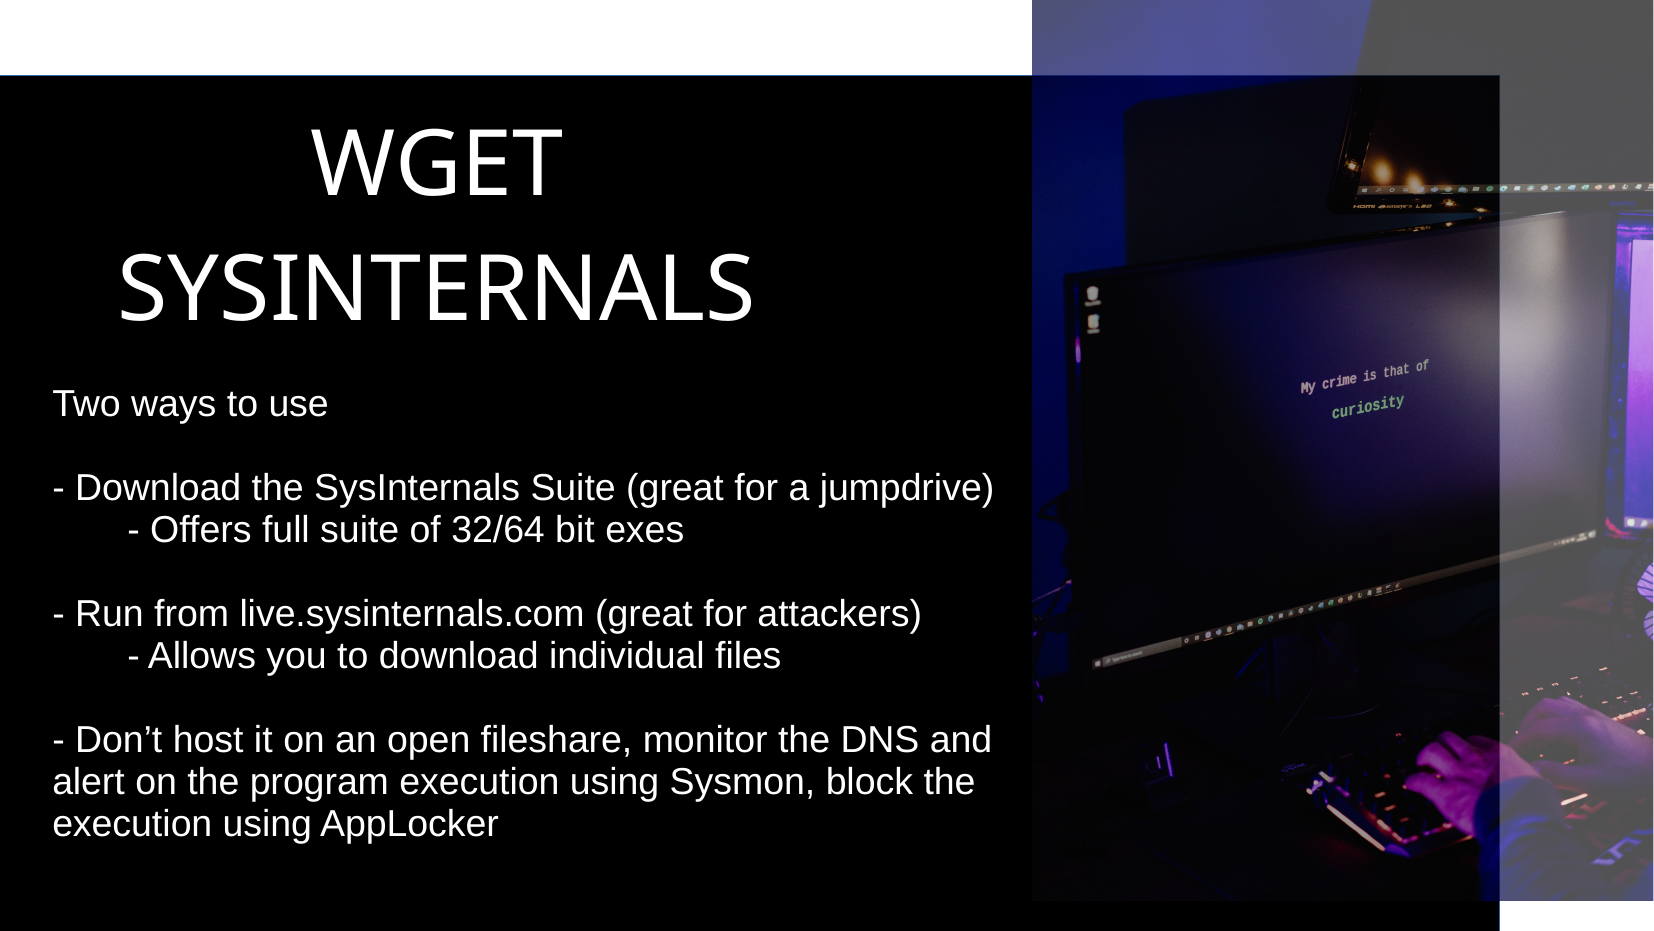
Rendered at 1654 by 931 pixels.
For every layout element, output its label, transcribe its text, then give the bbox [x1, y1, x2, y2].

text_box Two ways to use - Download the SysInternals Suite (great for a jumpdrive) - Offers full suite of 32/64 bit exes - Run from live.sysinternals.com (great for attackers) - Allows you to download individual files - Don’t host it on an open fileshare, monitor the DNS and alert on the program execution using Sysmon, block the execution using AppLocker [37, 375, 1013, 852]
picture [1032, 0, 1654, 901]
text_box [0, 75, 1500, 931]
title WGET SYSINTERNALS [49, 32, 826, 375]
